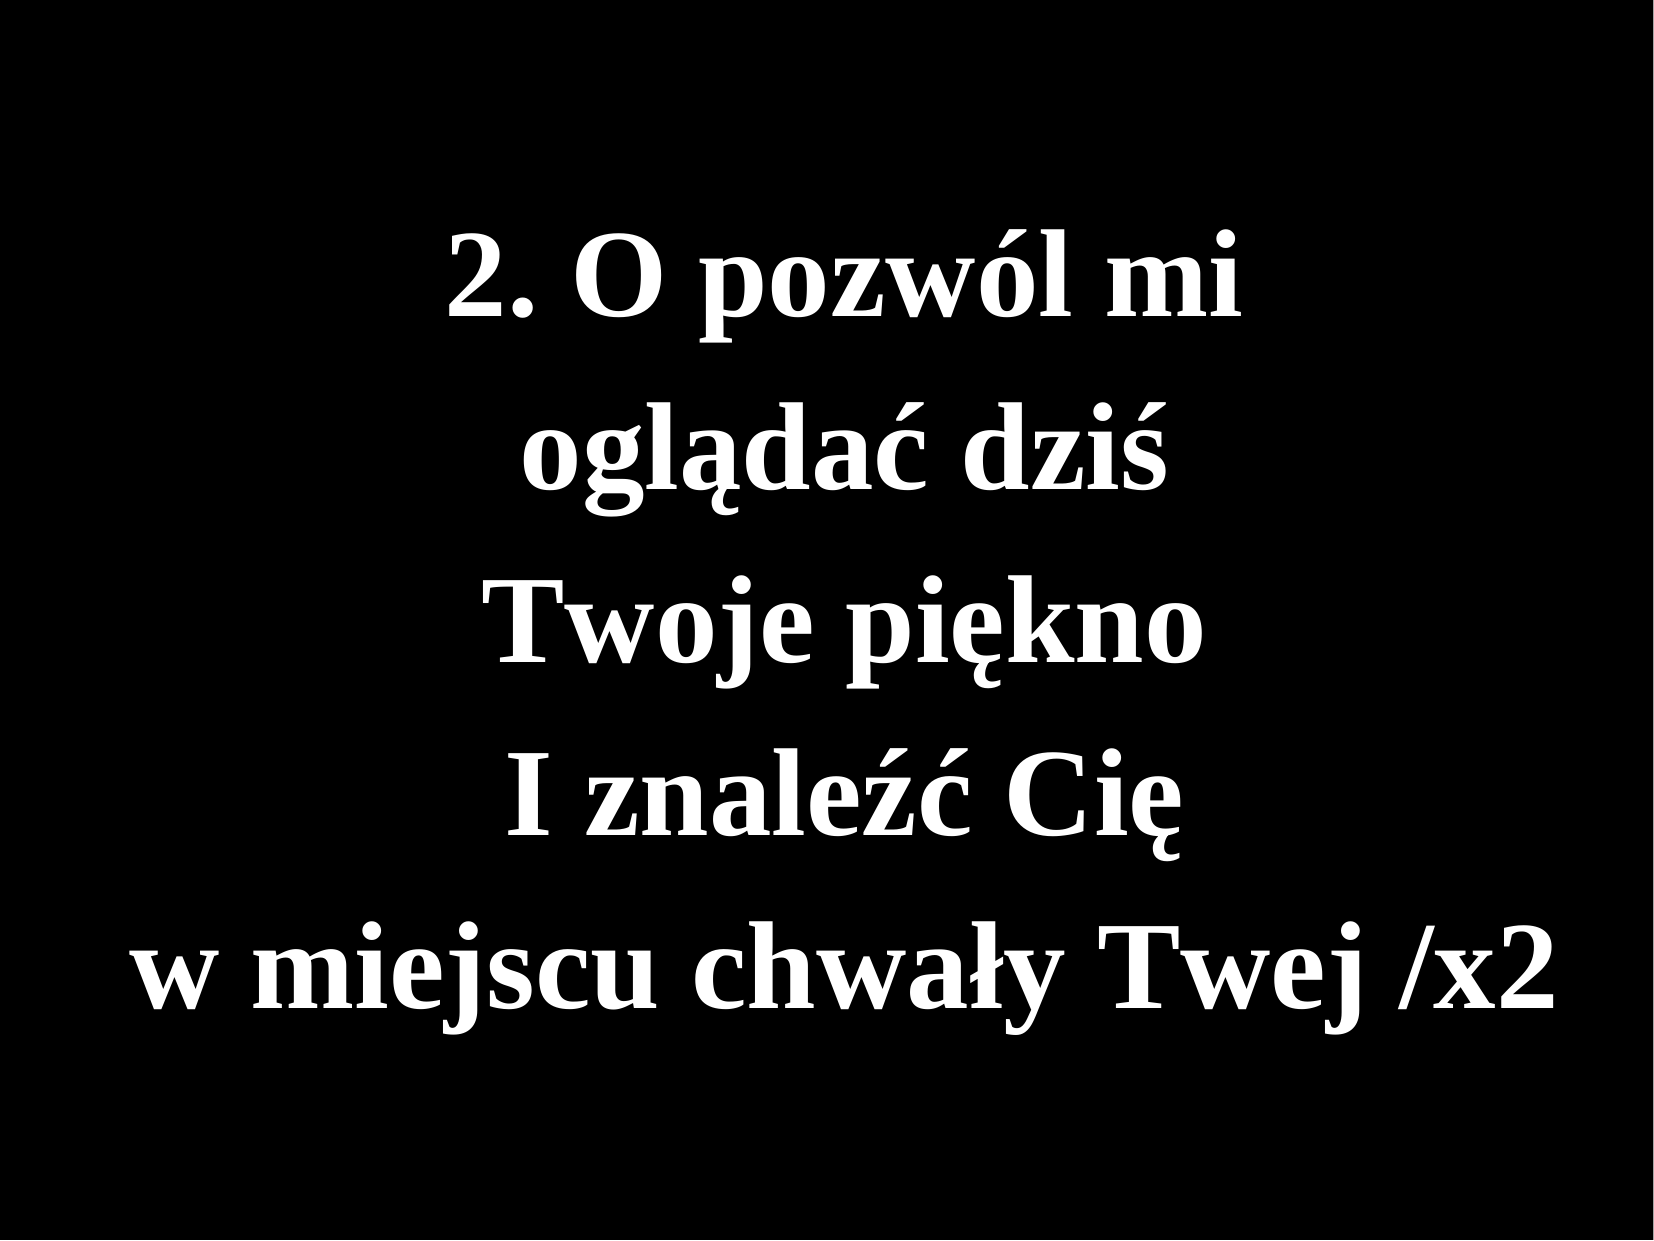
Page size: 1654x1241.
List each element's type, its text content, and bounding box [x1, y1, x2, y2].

subtitle 2. O pozwól mi ppp oglądać dziś ppp Twoje piękno ppp I znaleźć Cię ppp w miejscu chwały Twej /x2 [0, 0, 1654, 1241]
